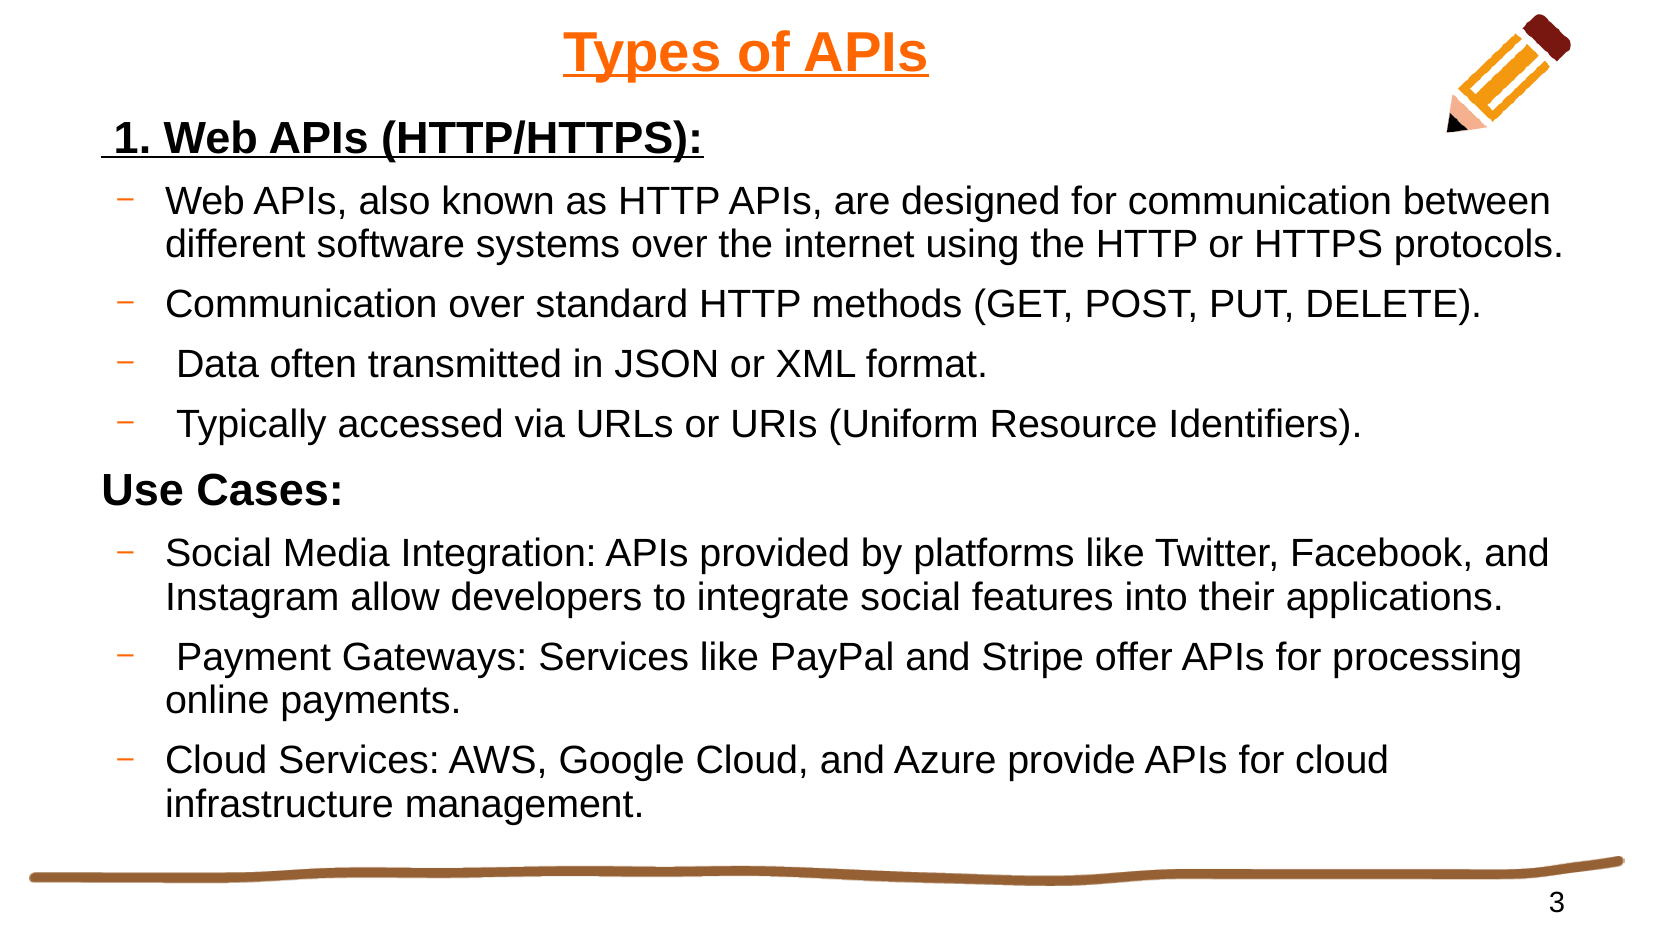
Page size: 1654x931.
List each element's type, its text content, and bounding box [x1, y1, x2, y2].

picture [29, 856, 1625, 886]
list 1. Web APIs (HTTP/HTTPS): Web APIs, also known as HTTP APIs, are designed for communication between different software systems over the internet using the HTTP or HTTPS protocols. Communication over standard HTTP methods (GET, POST, PUT, DELETE). Data often transmitted in JSON or XML format. Typically accessed via URLs or URIs (Uniform Resource Identifiers). Use Cases: Social Media Integration: APIs provided by platforms like Twitter, Facebook, and Instagram allow developers to integrate social features into their applications. Payment Gateways: Services like PayPal and Stripe offer APIs for processing online payments. Cloud Services: AWS, Google Cloud, and Azure provide APIs for cloud infrastructure management. [37, 112, 1576, 857]
title Types of APIs [66, 0, 1426, 104]
picture [1446, 14, 1571, 112]
